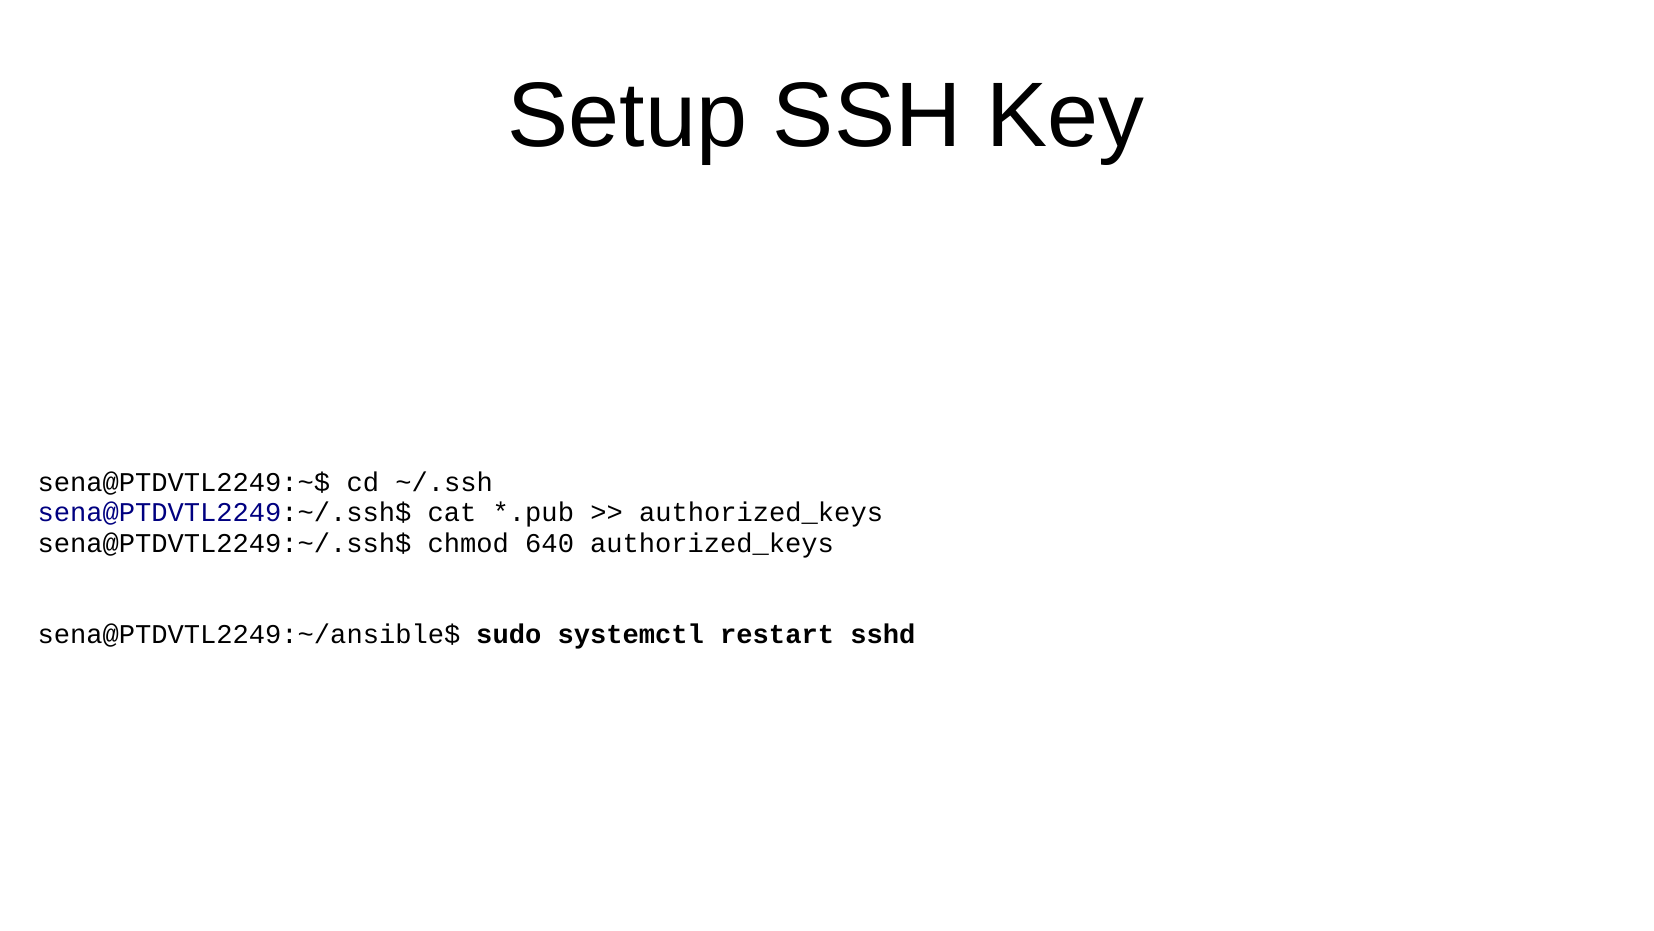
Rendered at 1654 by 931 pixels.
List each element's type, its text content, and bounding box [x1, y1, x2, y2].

subtitle sena@PTDVTL2249:~$ cd ~/.ssh sena@PTDVTL2249:~/.ssh$ cat *.pub >> authorized_keys sena@PTDVTL2249:~/.ssh$ chmod 640 authorized_keys sena@PTDVTL2249:~/ansible$ sudo systemctl restart sshd [37, 290, 1526, 830]
title Setup SSH Key [82, 37, 1571, 193]
